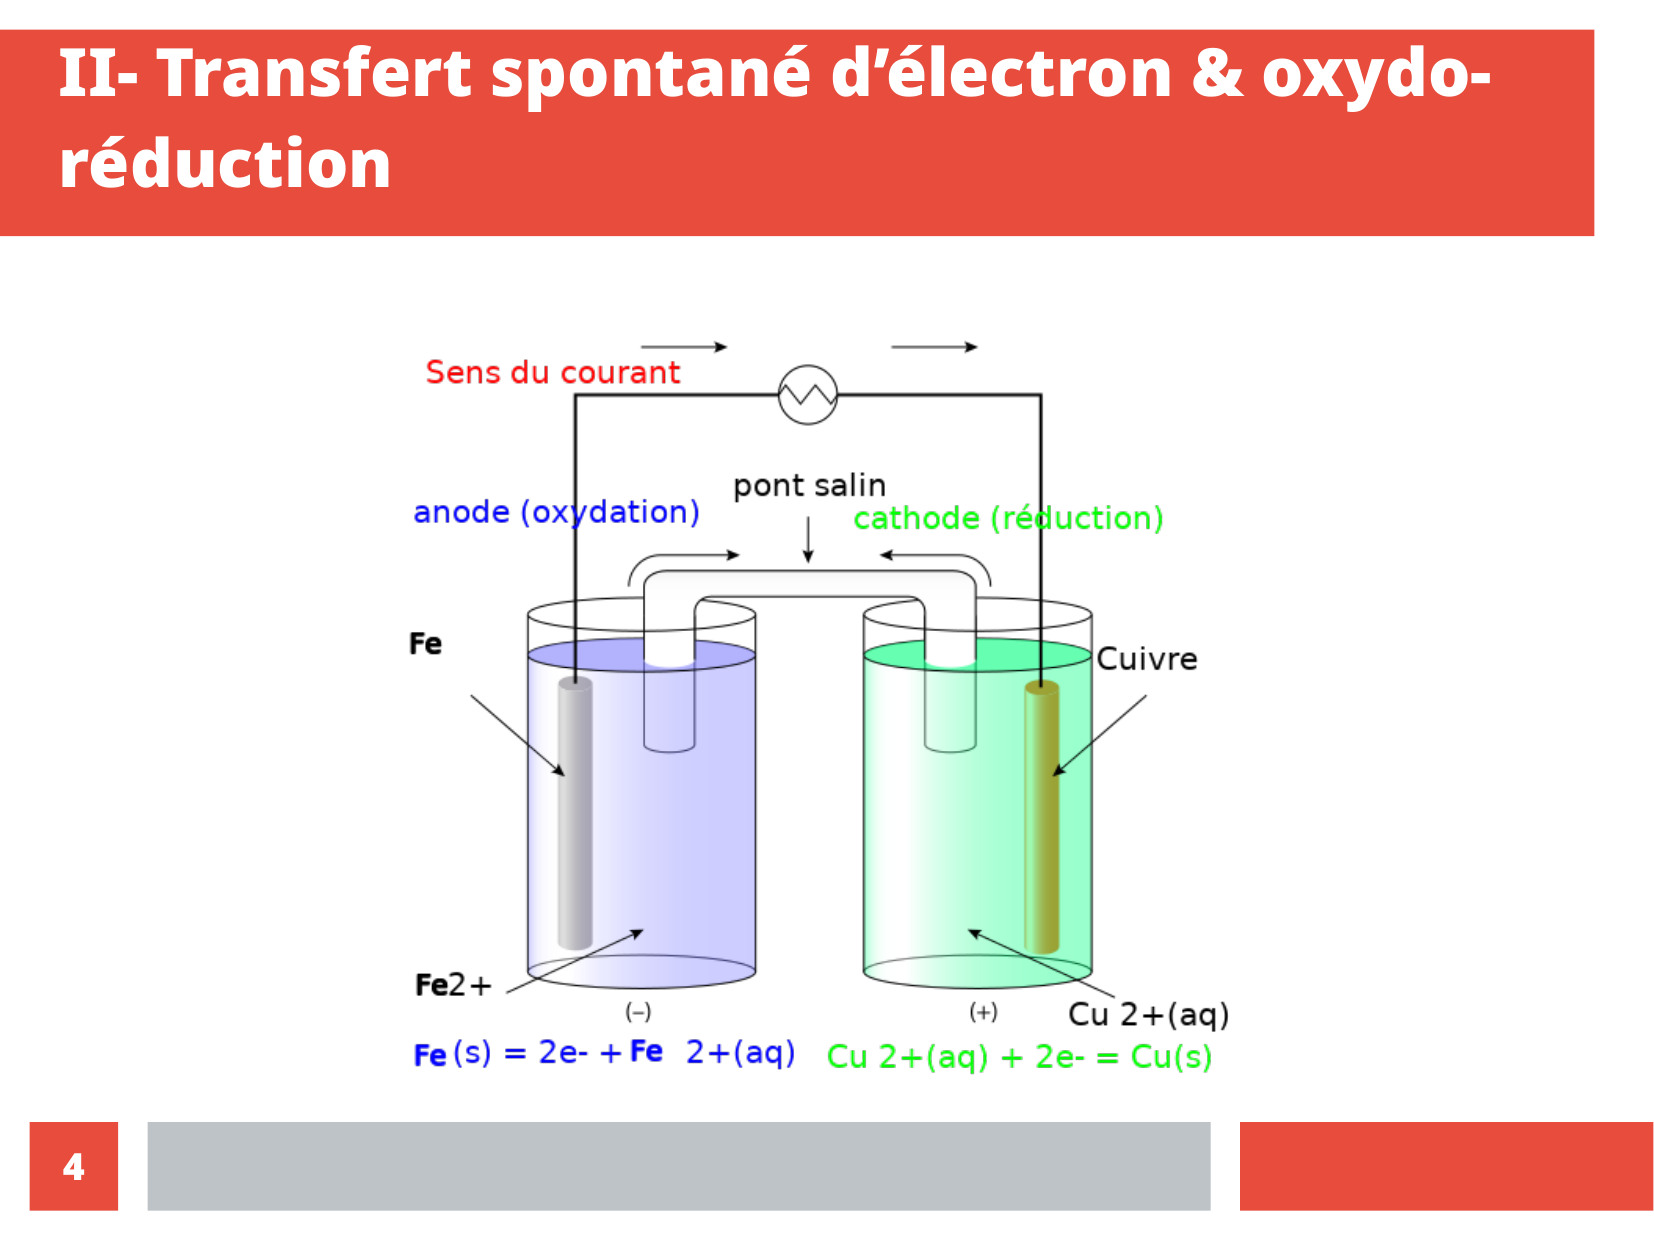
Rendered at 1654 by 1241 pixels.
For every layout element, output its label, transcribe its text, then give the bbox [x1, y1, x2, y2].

title II- Transfert spontané d’électron & oxydo-réduction [59, 59, 1595, 207]
picture [385, 324, 1239, 1093]
